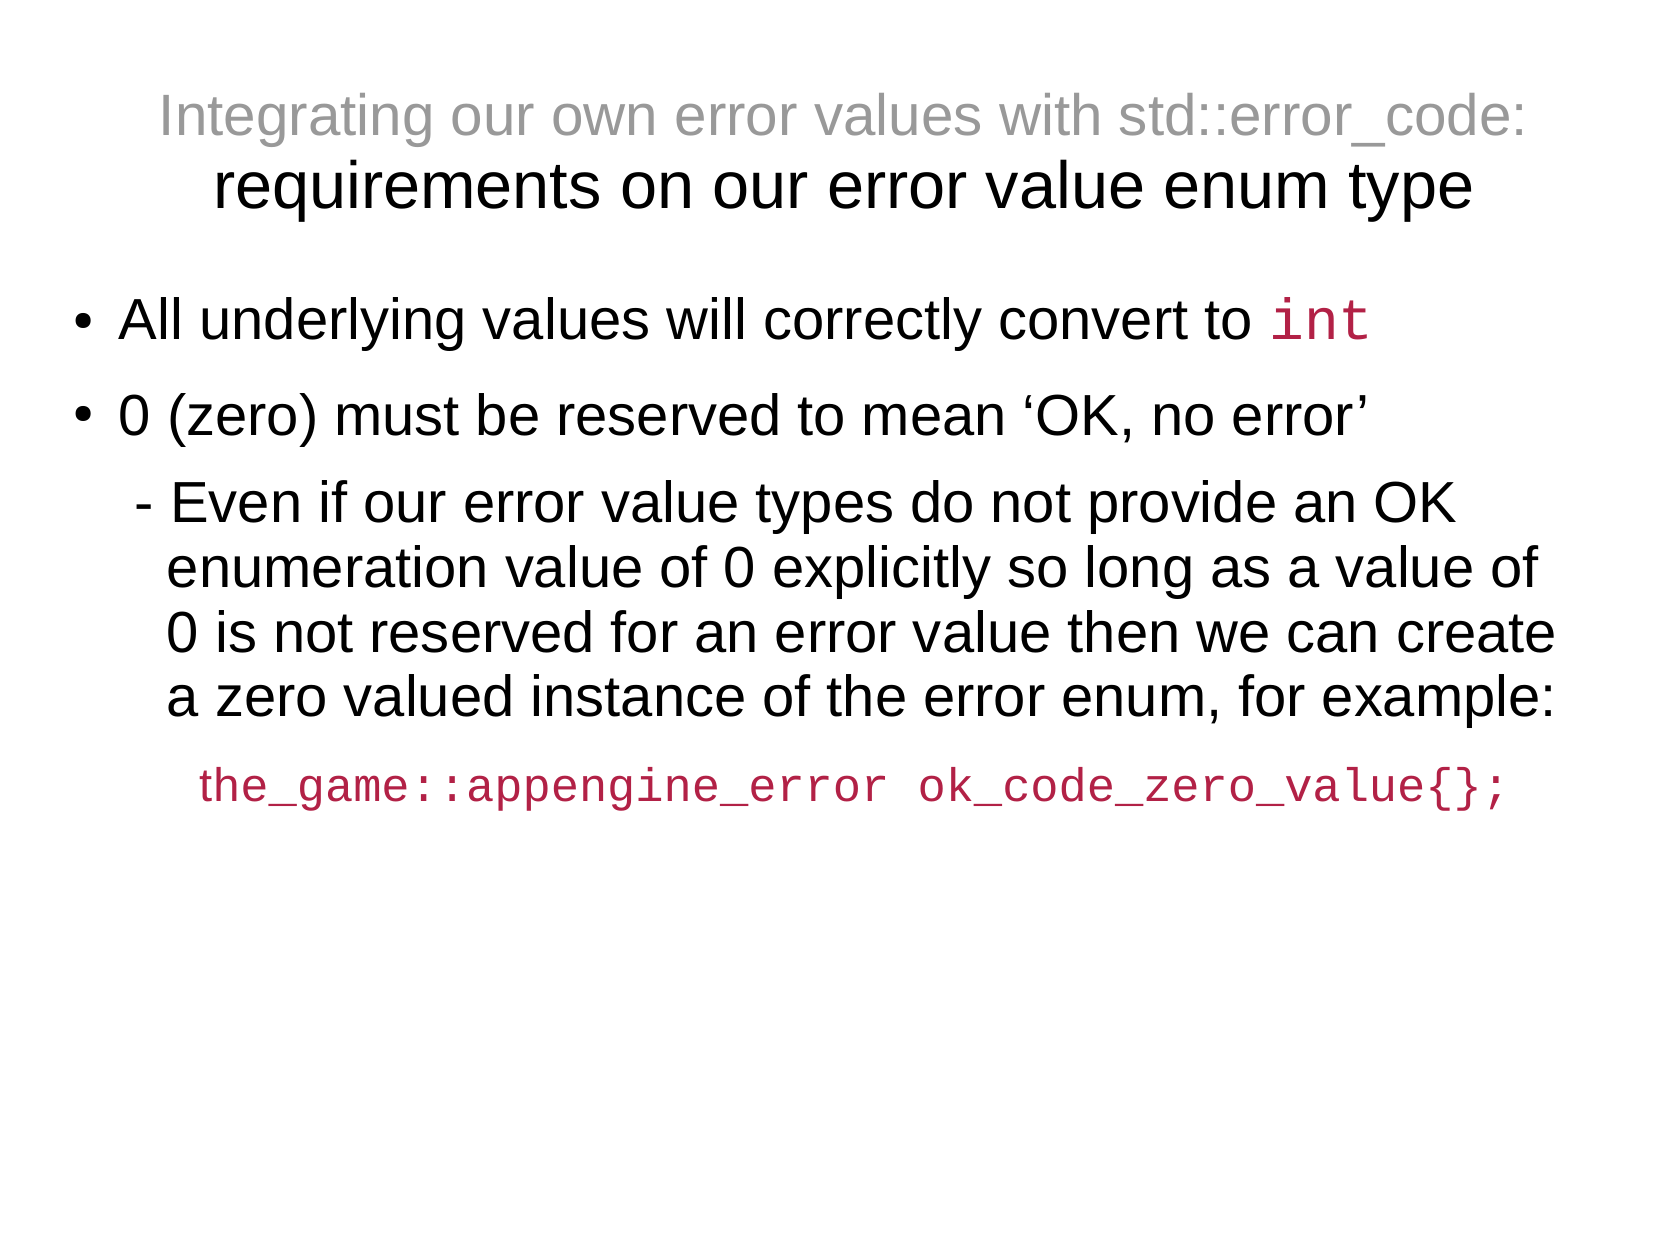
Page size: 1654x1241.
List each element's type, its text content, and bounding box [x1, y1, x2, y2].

title Integrating our own error values with std::error_code: requirements on our error value enum type [82, 49, 1571, 257]
list All underlying values will correctly convert to int 0 (zero) must be reserved to mean ‘OK, no error’ - Even if our error value types do not provide an OK enumeration value of 0 explicitly so long as a value of 0 is not reserved for an error value then we can create a zero valued instance of the error enum, for example: the_game::appengine_error ok_code_zero_value{}; [57, 287, 1582, 1028]
